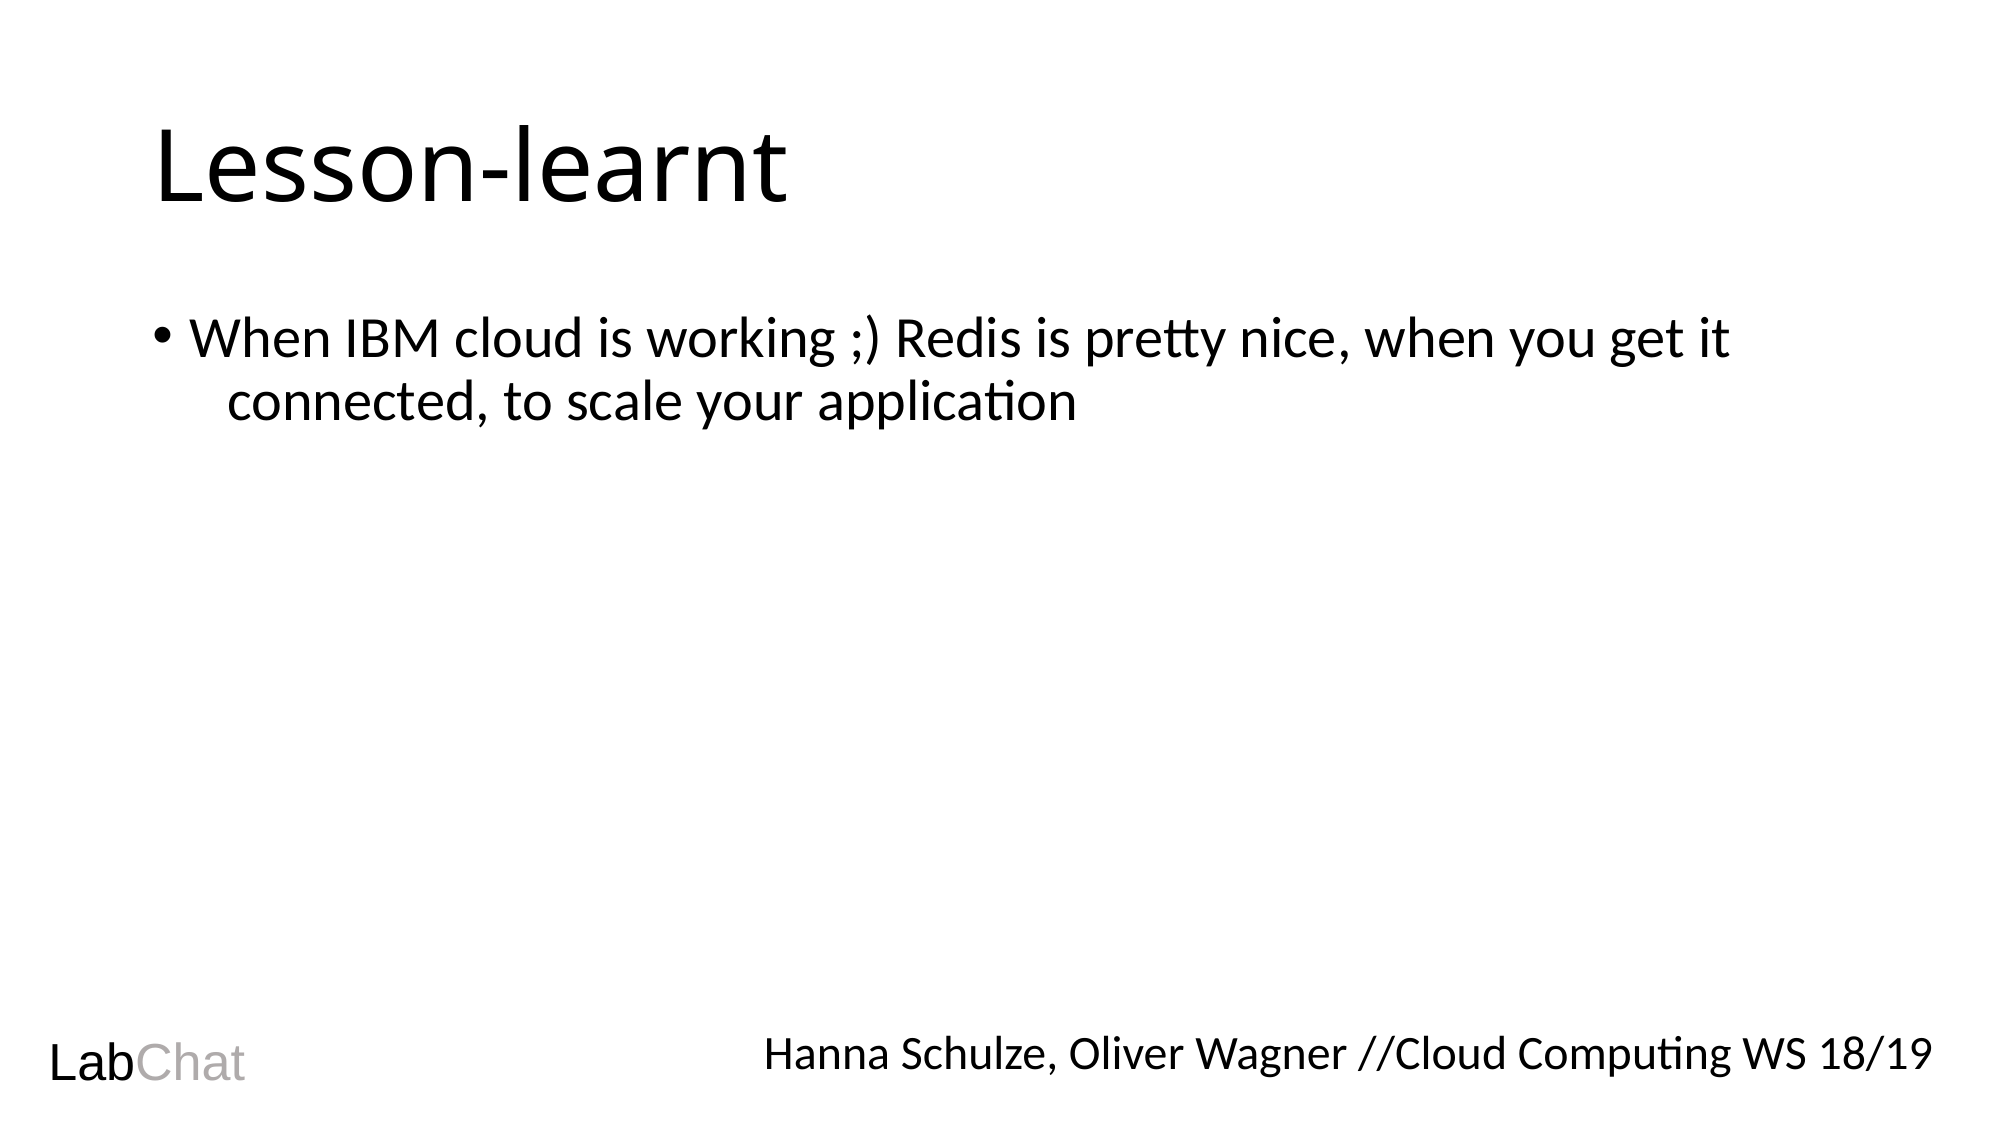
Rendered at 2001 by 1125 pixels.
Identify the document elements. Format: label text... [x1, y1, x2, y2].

title Lesson-learnt [137, 59, 1863, 278]
text_box LabChat [33, 1025, 286, 1102]
text_box Hanna Schulze, Oliver Wagner //Cloud Computing WS 18/19 [716, 1025, 1967, 1091]
list When IBM cloud is working ;) Redis is pretty nice, when you get it connected, to scale your application [137, 299, 1863, 1014]
